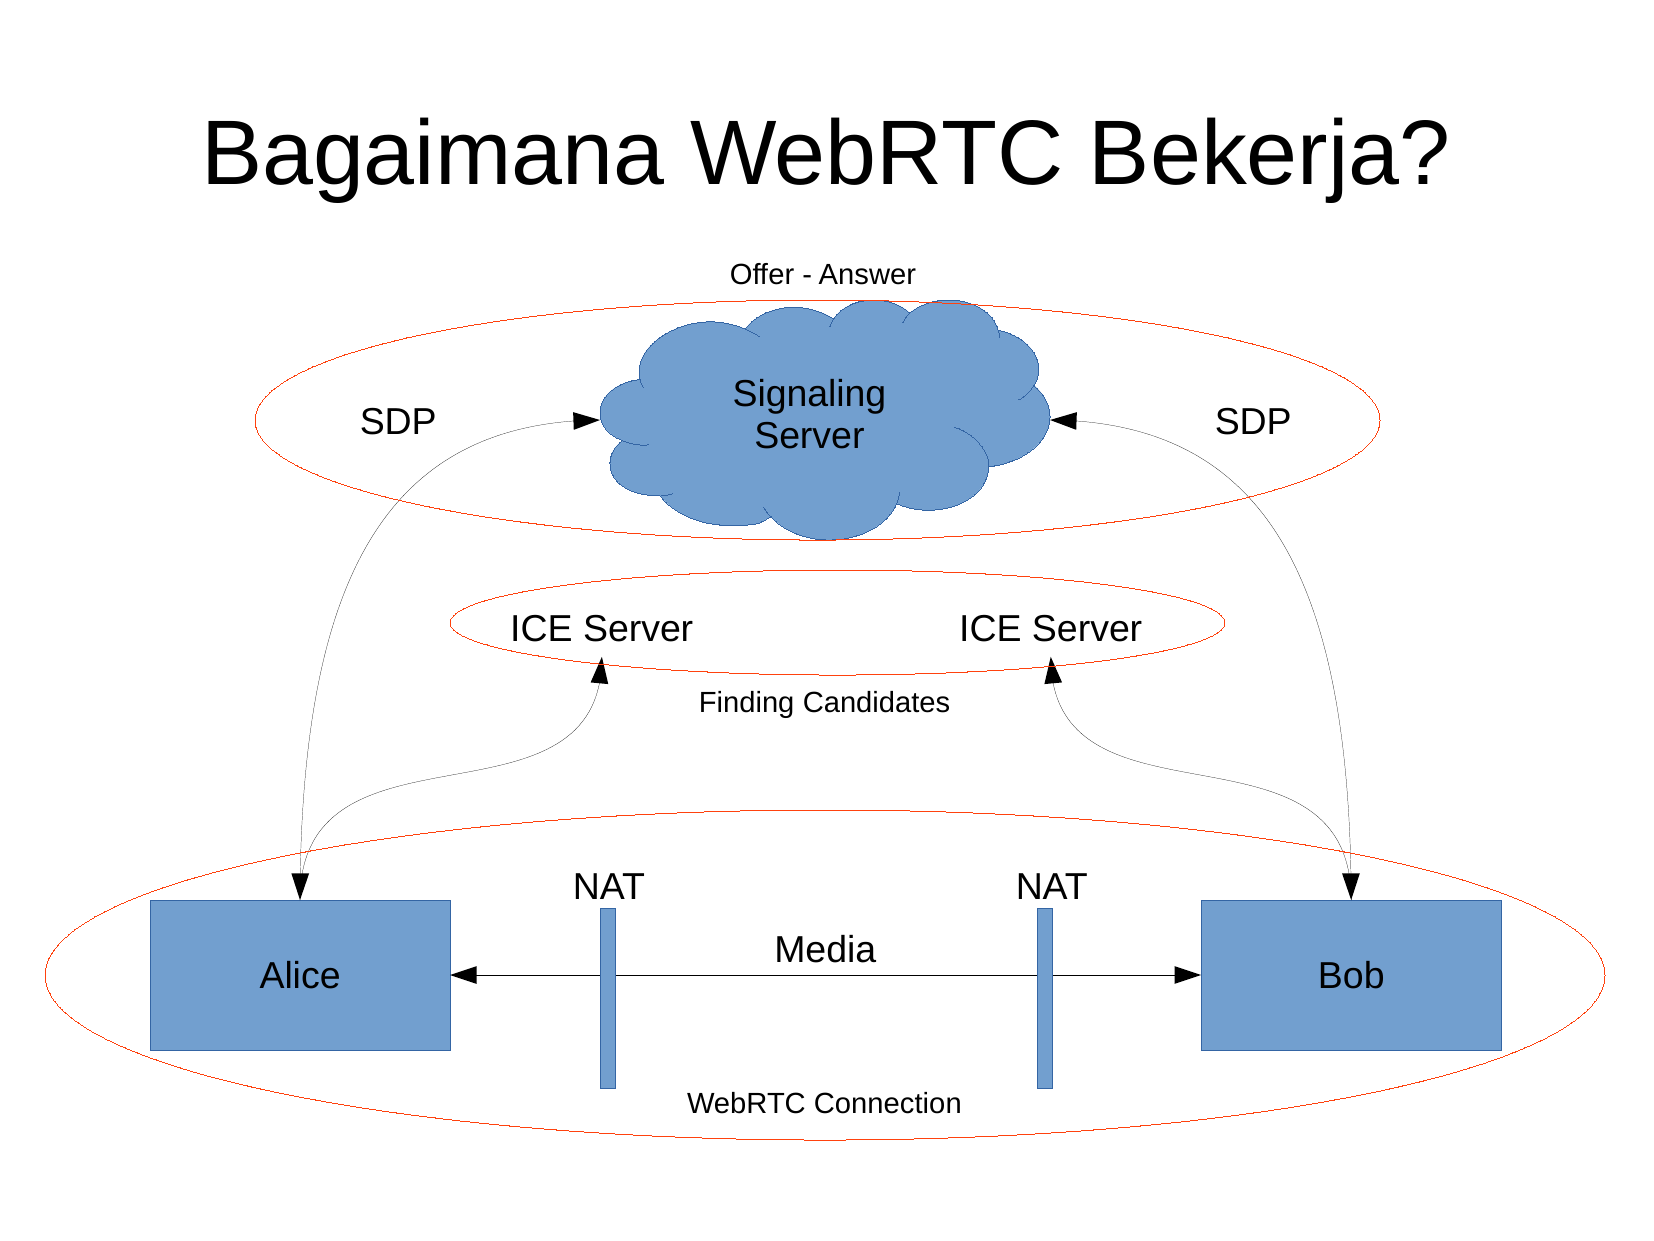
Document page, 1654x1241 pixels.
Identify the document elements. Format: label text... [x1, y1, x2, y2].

text_box SDP [345, 393, 452, 451]
text_box [600, 915, 616, 1089]
text_box Media [759, 921, 891, 979]
text_box Offer - Answer [715, 250, 930, 299]
text_box Bob [1201, 900, 1502, 1051]
text_box ICE Server [495, 600, 709, 657]
title Bagaimana WebRTC Bekerja? [82, 49, 1571, 257]
text_box WebRTC Connection [672, 1080, 976, 1128]
text_box ICE Server [944, 600, 1158, 657]
text_box [1037, 915, 1053, 1089]
text_box Alice [150, 900, 451, 1051]
text_box Finding Candidates [684, 678, 966, 726]
text_box Signaling Server [600, 300, 1051, 540]
text_box NAT [1001, 857, 1103, 915]
text_box SDP [1200, 393, 1307, 451]
text_box NAT [558, 857, 660, 915]
